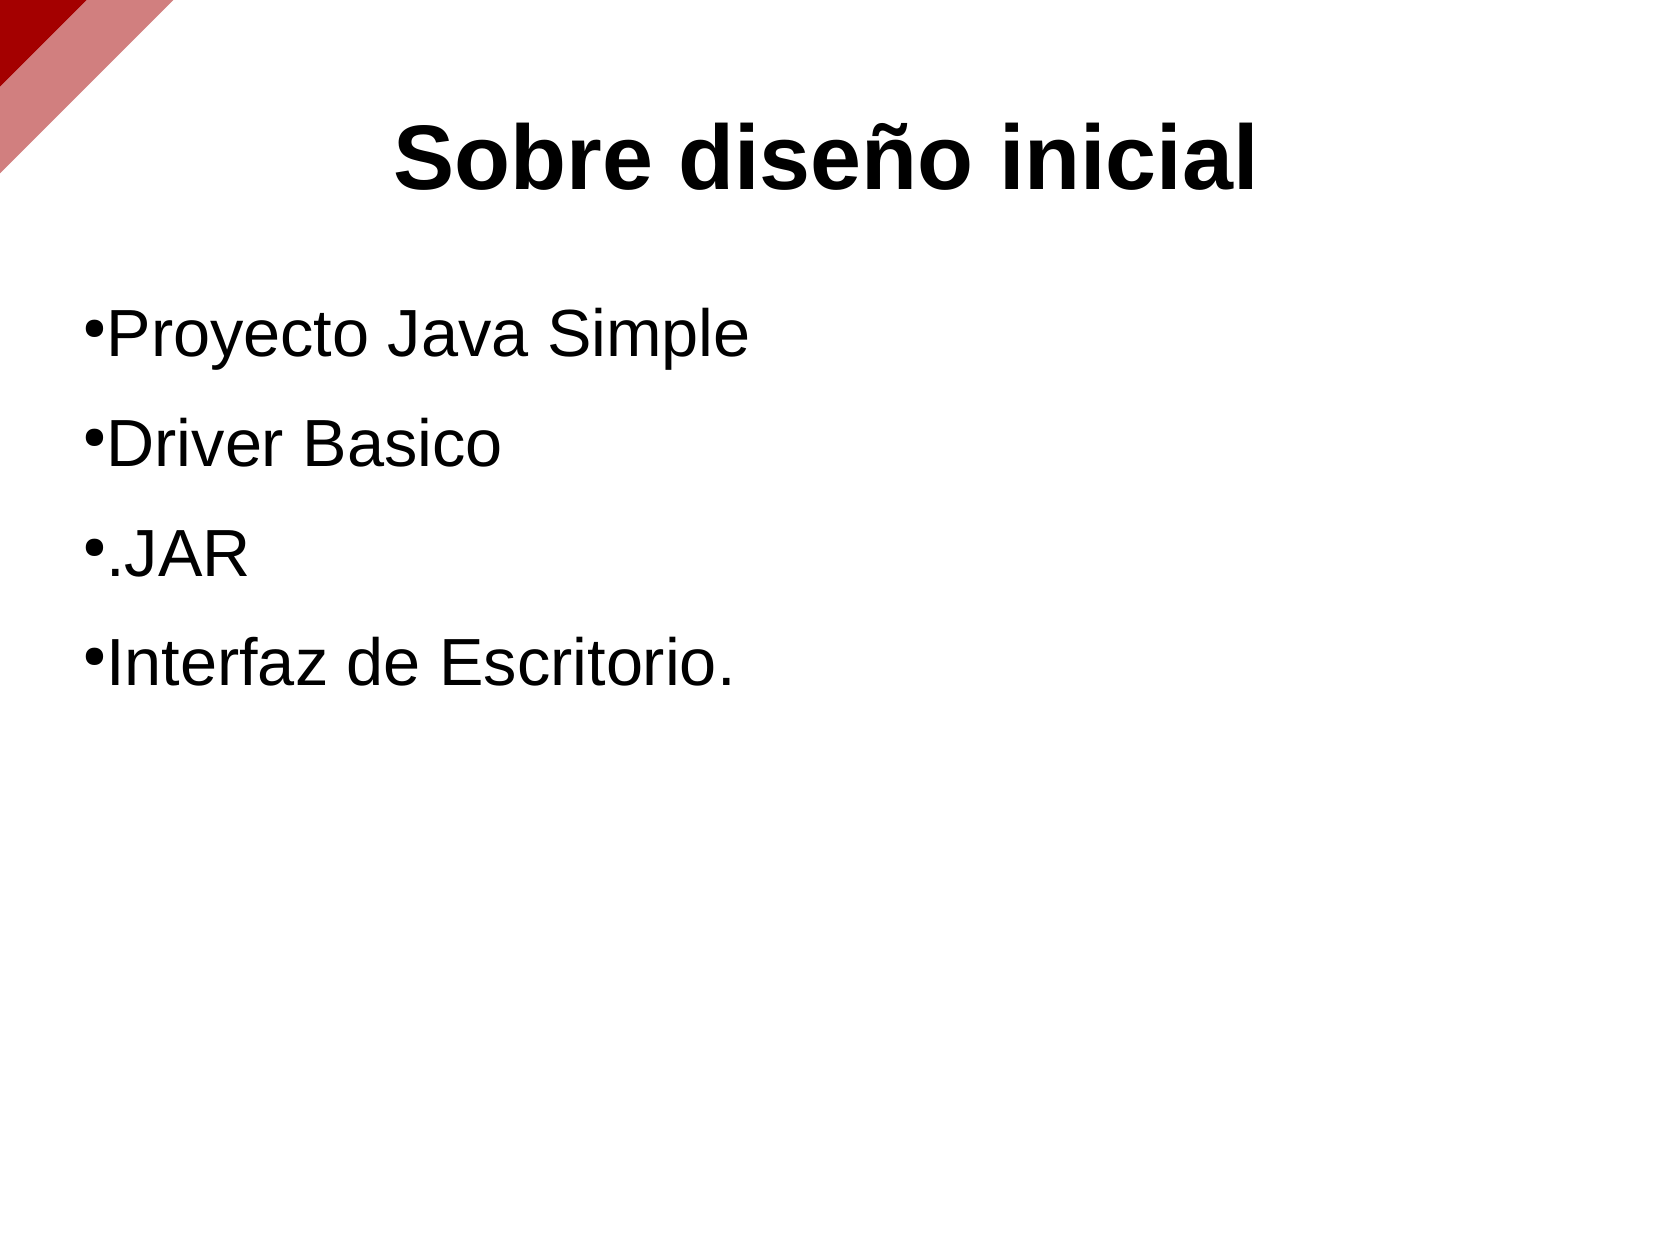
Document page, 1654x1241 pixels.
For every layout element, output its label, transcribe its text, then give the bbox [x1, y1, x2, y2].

list Proyecto Java Simple Driver Basico .JAR Interfaz de Escritorio. [82, 290, 1571, 1010]
title Sobre diseño inicial [82, 49, 1571, 257]
